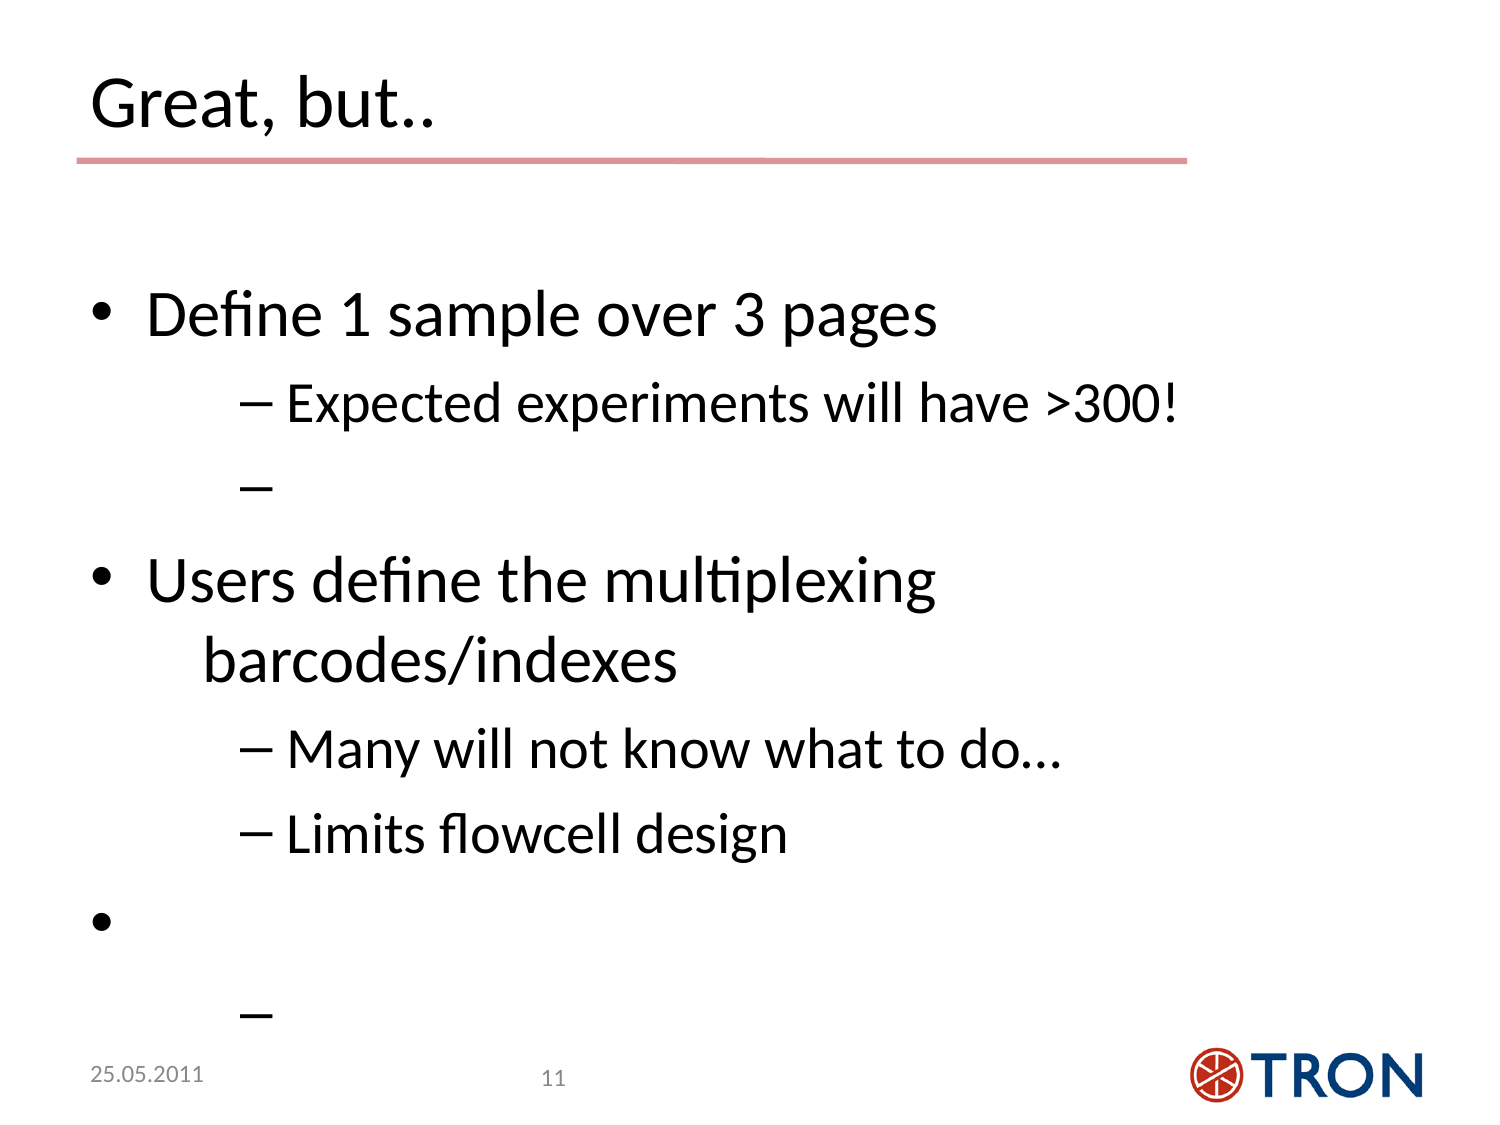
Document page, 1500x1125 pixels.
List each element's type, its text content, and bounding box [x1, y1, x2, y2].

list Define 1 sample over 3 pages Expected experiments will have >300! Users define the multiplexing barcodes/indexes Many will not know what to do… Limits flowcell design [75, 262, 1426, 1005]
text_box [525, 1046, 876, 1107]
title Great, but.. [75, 45, 1426, 150]
text_box 25.05.2011 [75, 1042, 426, 1103]
